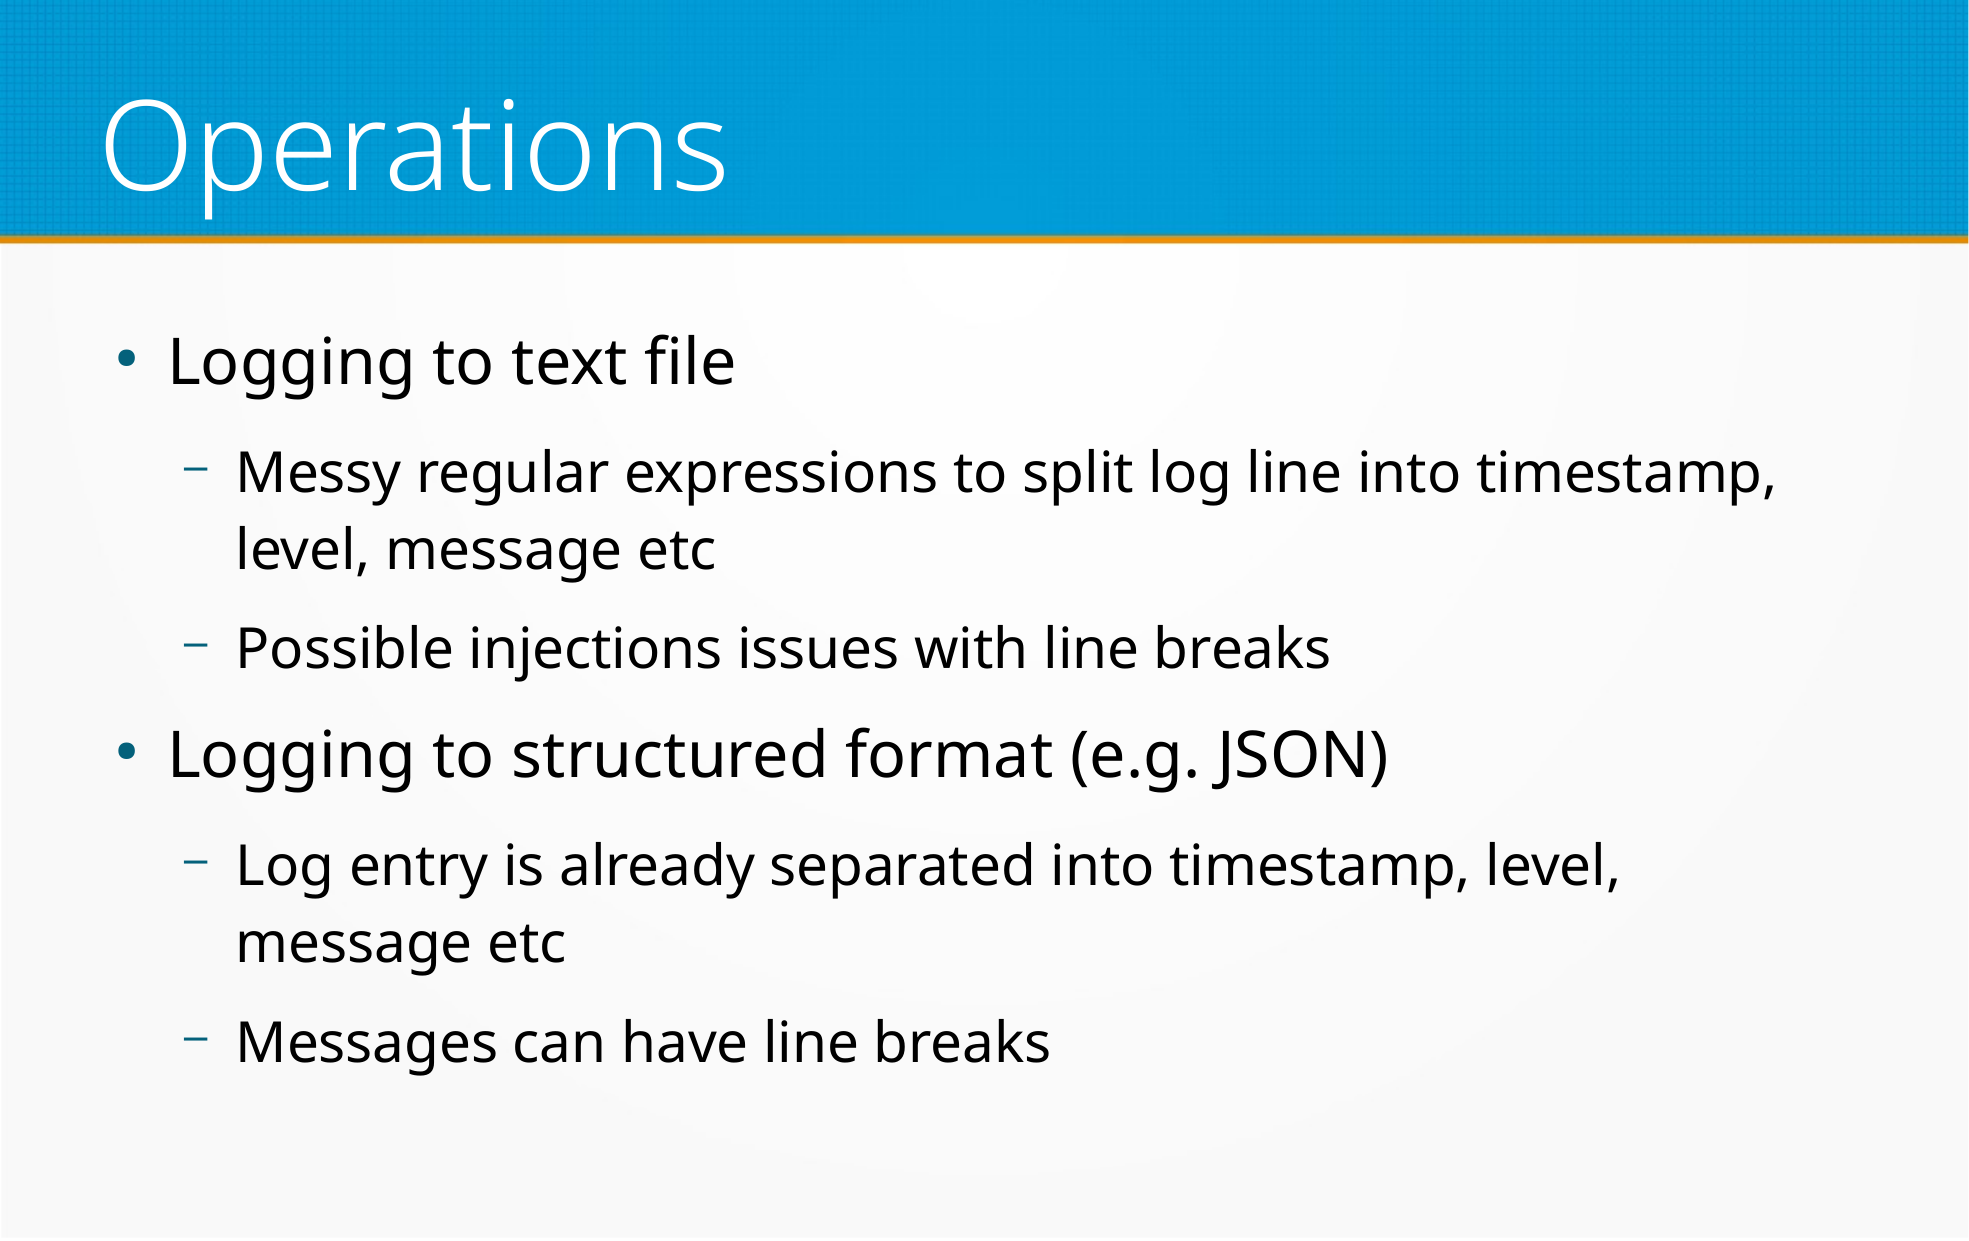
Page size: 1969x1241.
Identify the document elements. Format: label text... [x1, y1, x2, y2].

list Logging to text file Messy regular expressions to split log line into timestamp, level, message etc Possible injections issues with line breaks Logging to structured format (e.g. JSON) Log entry is already separated into timestamp, level, message etc Messages can have line breaks [98, 315, 1861, 1081]
title Operations [98, 19, 1870, 227]
picture [0, 233, 1969, 1241]
